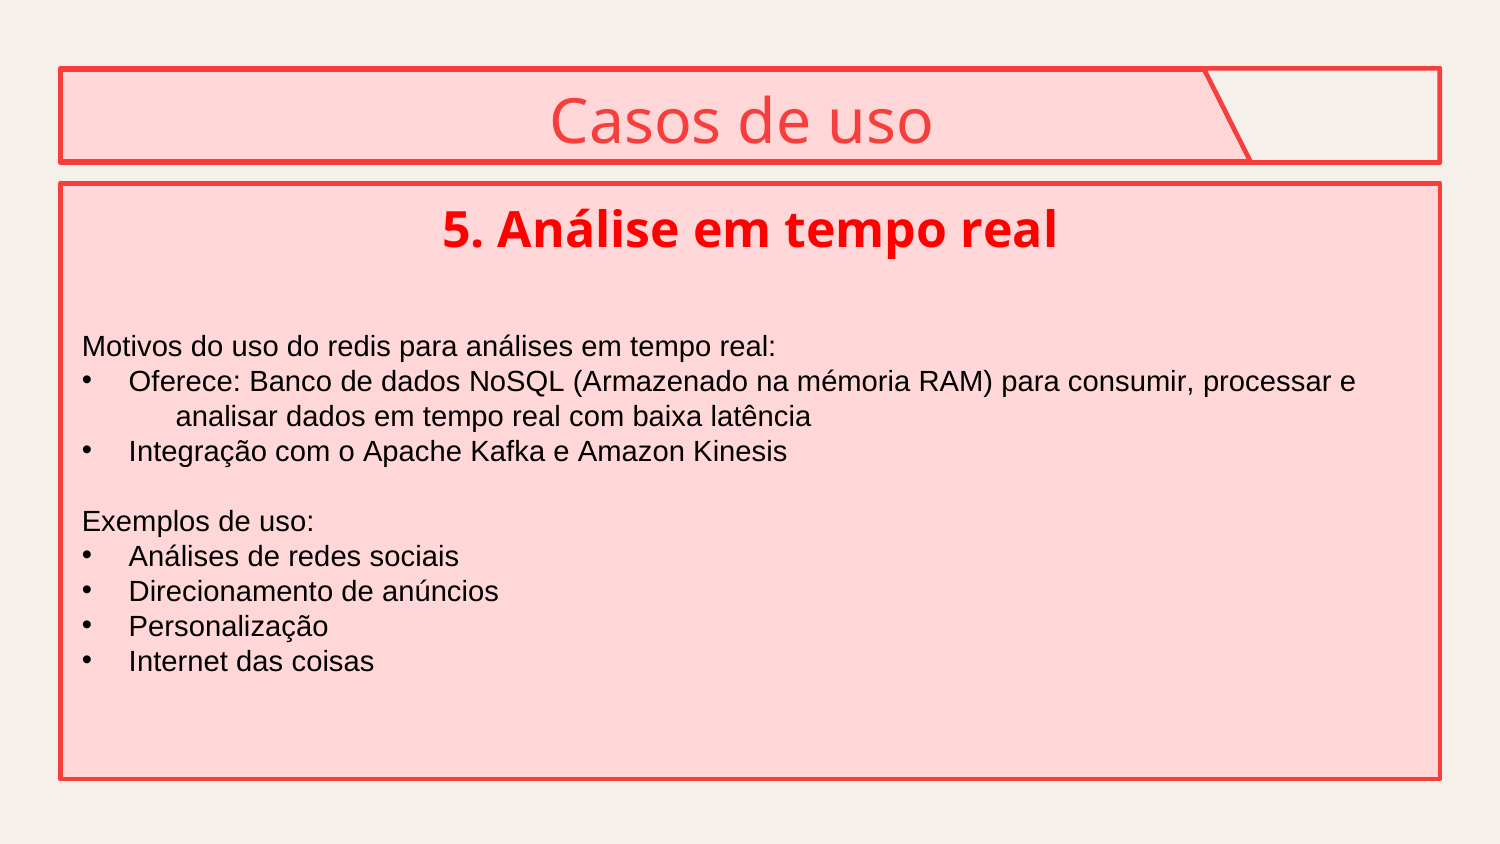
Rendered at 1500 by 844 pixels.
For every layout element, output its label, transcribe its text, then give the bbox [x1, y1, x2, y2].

title Casos de uso [66, 71, 1435, 166]
text_box 5. Análise em tempo real Motivos do uso do redis para análises em tempo real: Oferece: Banco de dados NoSQL (Armazenado na mémoria RAM) para consumir, processar e analisar dados em tempo real com baixa latência Integração com o Apache Kafka e Amazon Kinesis Exemplos de uso: Análises de redes sociais Direcionamento de anúncios Personalização Internet das coisas [66, 189, 1435, 726]
